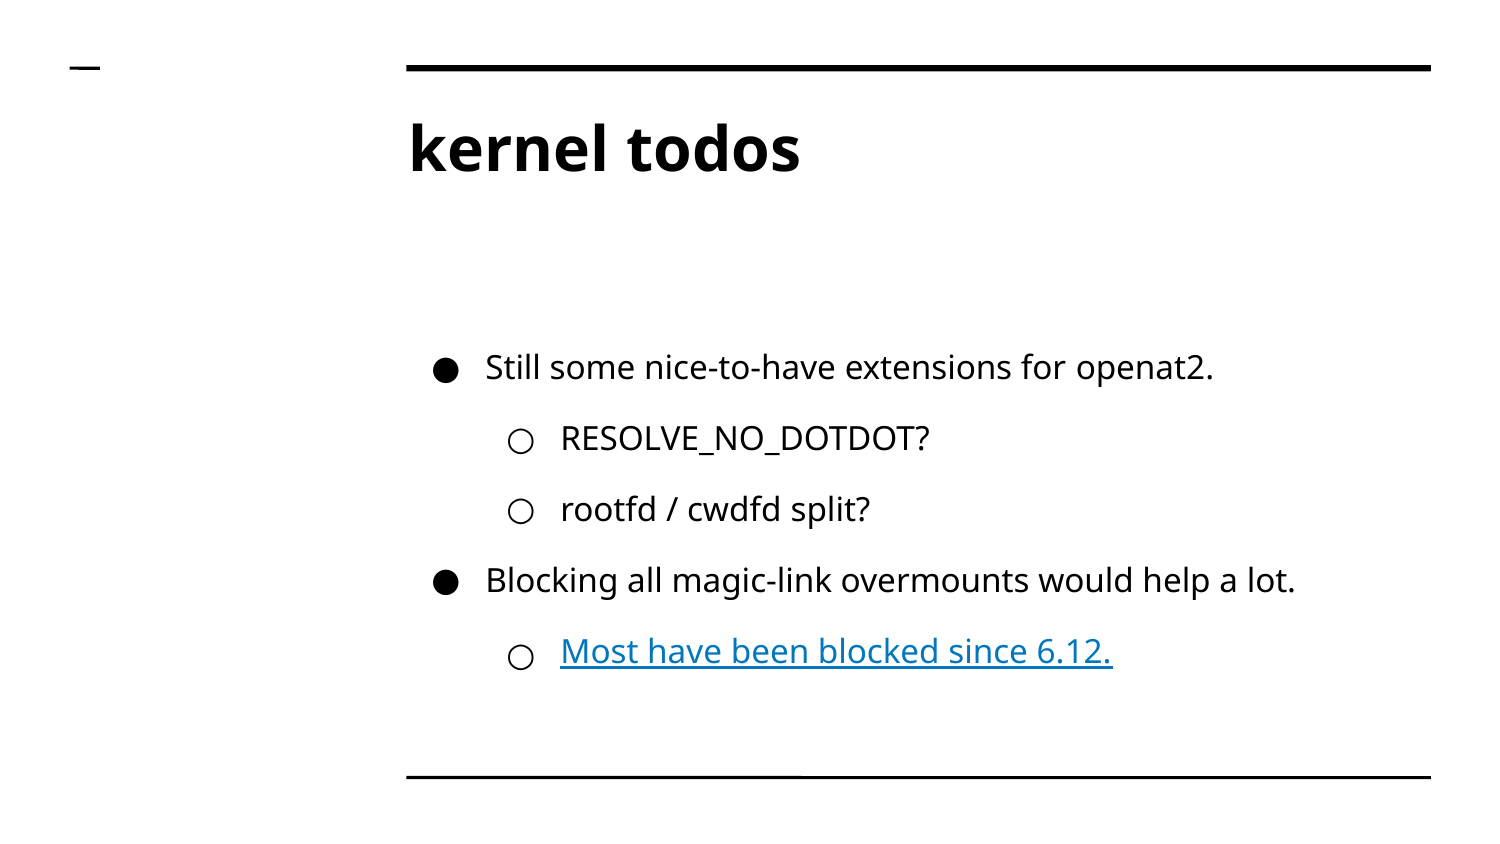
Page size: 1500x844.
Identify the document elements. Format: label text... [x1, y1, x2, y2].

list Still some nice-to-have extensions for openat2. RESOLVE_NO_DOTDOT? rootfd / cwdfd split? Blocking all magic-link overmounts would help a lot. Most have been blocked since 6.12. [395, 261, 1433, 755]
title kernel todos [393, 94, 1431, 199]
